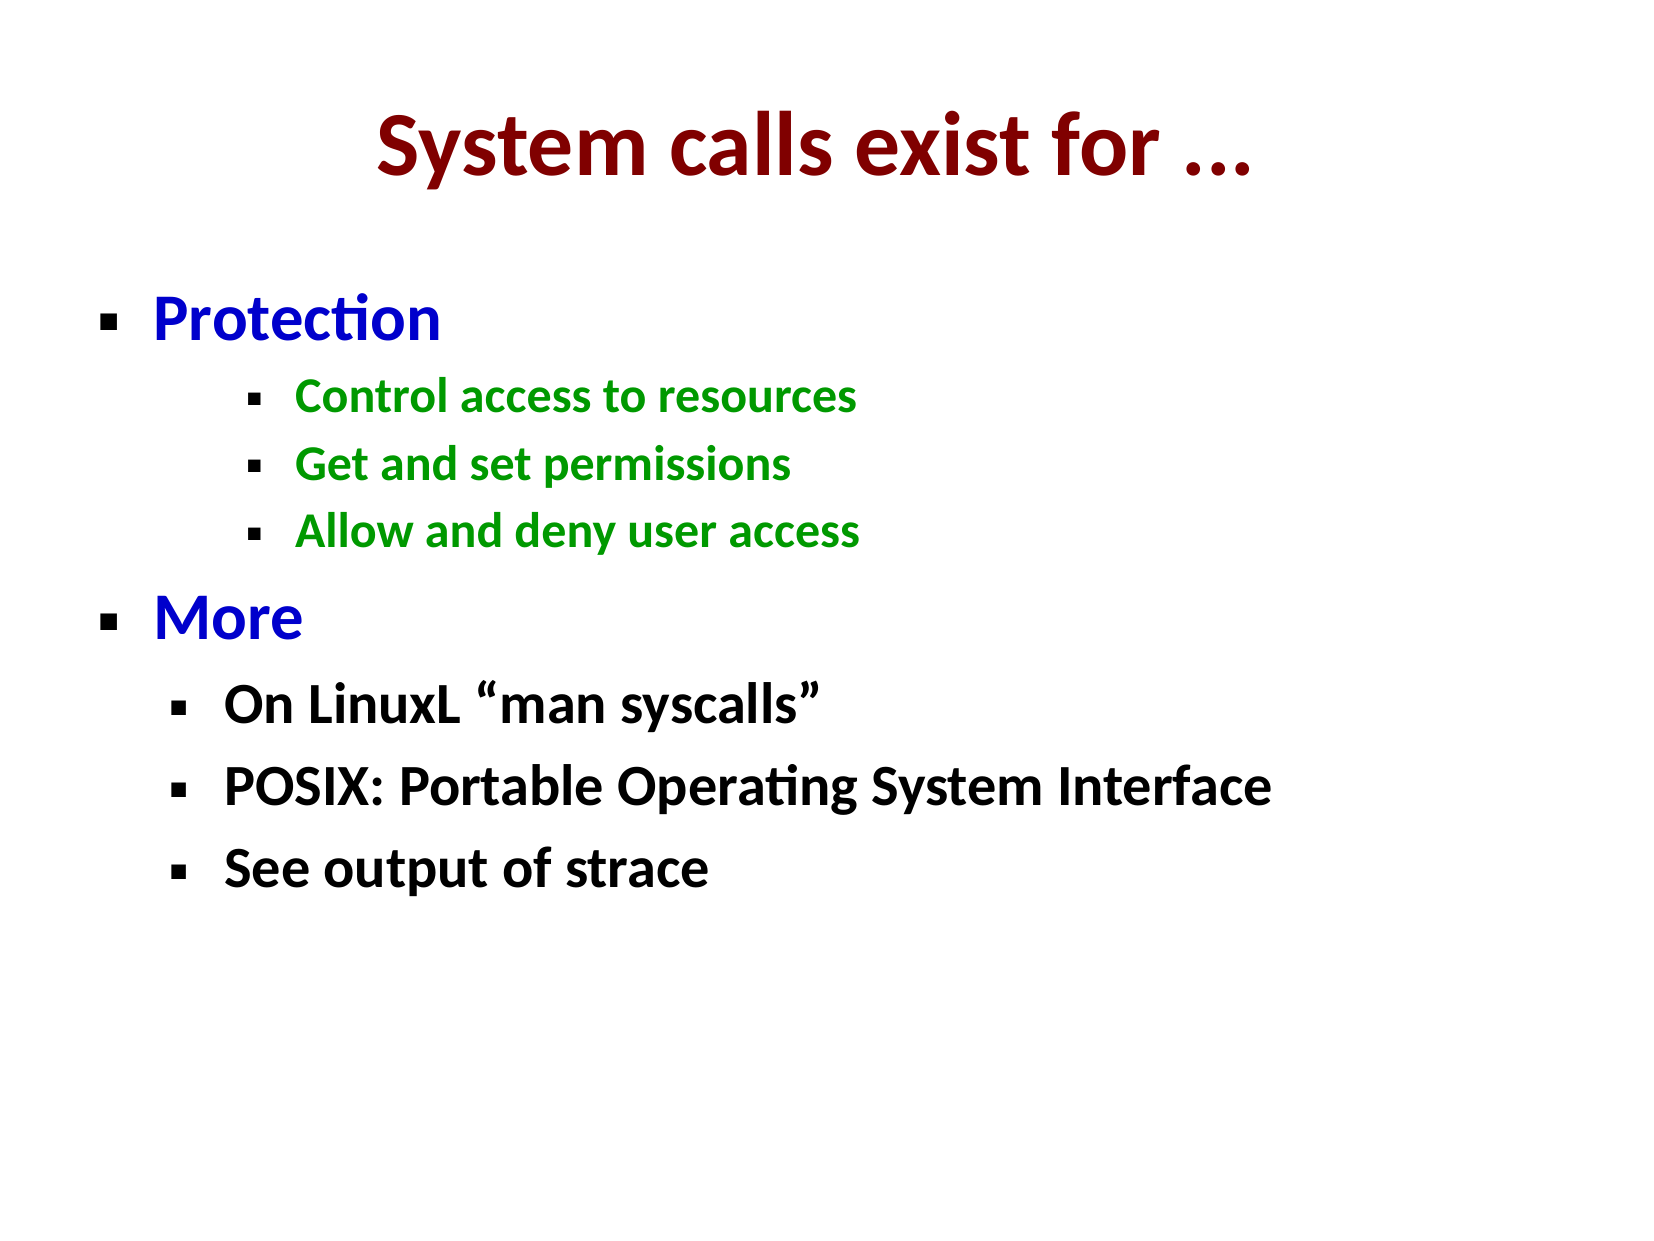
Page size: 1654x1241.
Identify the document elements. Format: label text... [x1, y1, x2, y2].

list Protection Control access to resources Get and set permissions Allow and deny user access More On LinuxL “man syscalls” POSIX: Portable Operating System Interface See output of strace [82, 290, 1571, 1010]
title System calls exist for ... [82, 49, 1571, 257]
